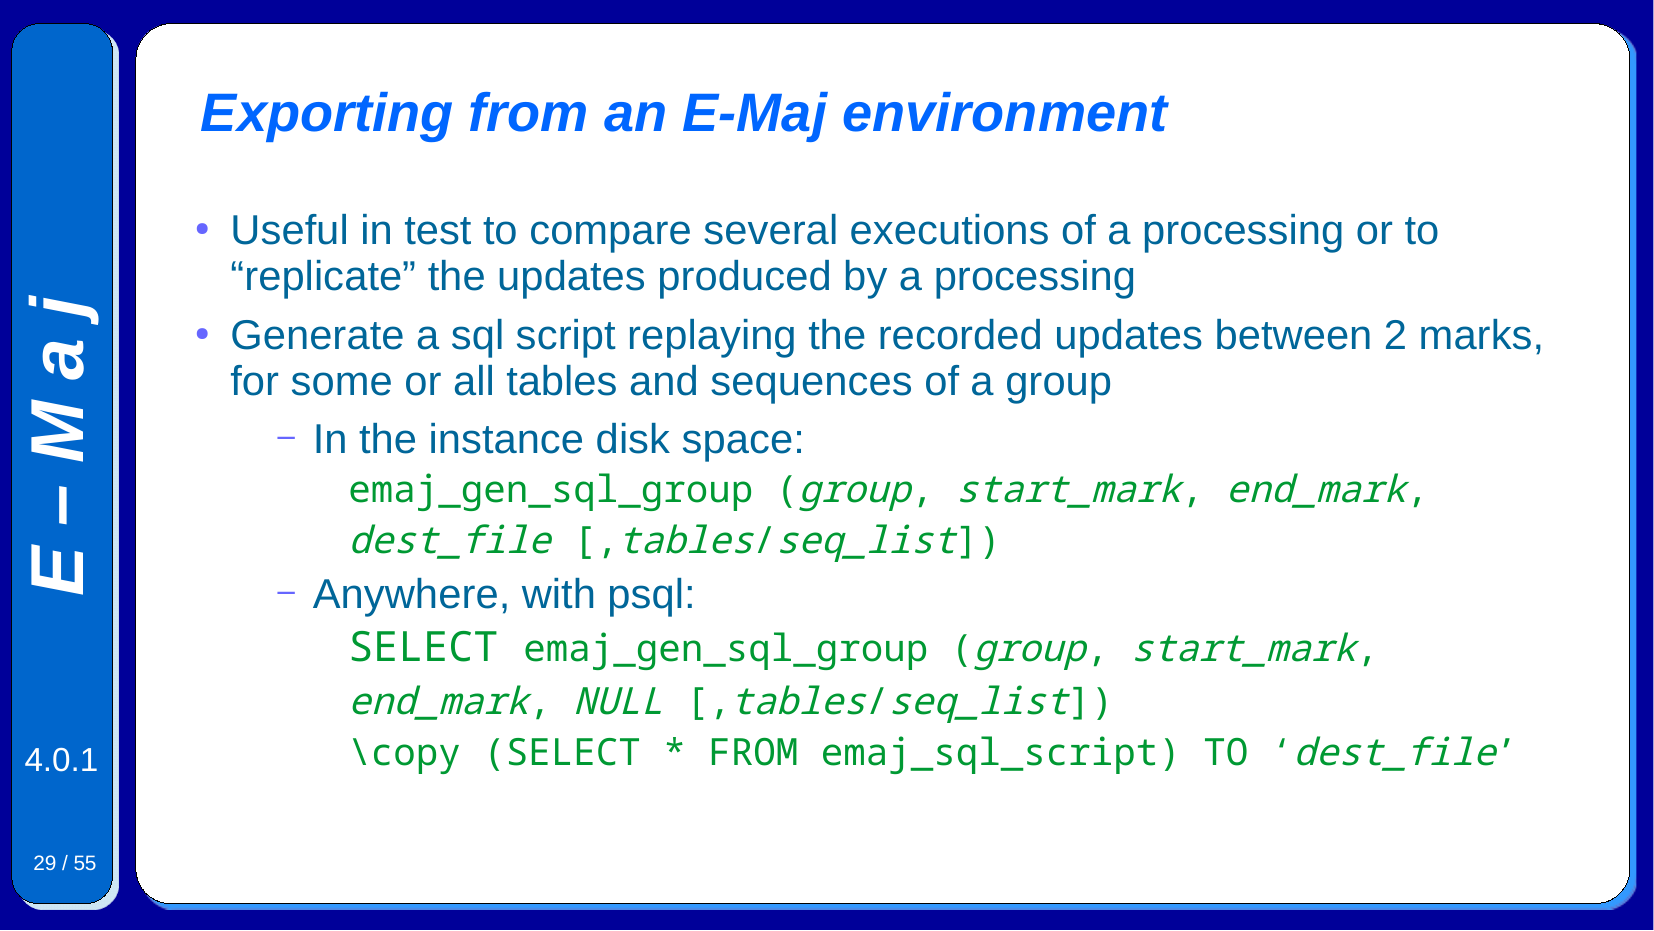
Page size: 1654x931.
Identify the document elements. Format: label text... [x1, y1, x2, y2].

list Useful in test to compare several executions of a processing or to “replicate” the updates produced by a processing Generate a sql script replaying the recorded updates between 2 marks, for some or all tables and sequences of a group In the instance disk space: emaj_gen_sql_group (group, start_mark, end_mark, dest_file [,tables/seq_list]) Anywhere, with psql: SELECT emaj_gen_sql_group (group, start_mark, end_mark, NULL [,tables/seq_list]) \copy (SELECT * FROM emaj_sql_script) TO ‘dest_file’ [177, 206, 1587, 881]
title Exporting from an E-Maj environment [200, 34, 1575, 191]
